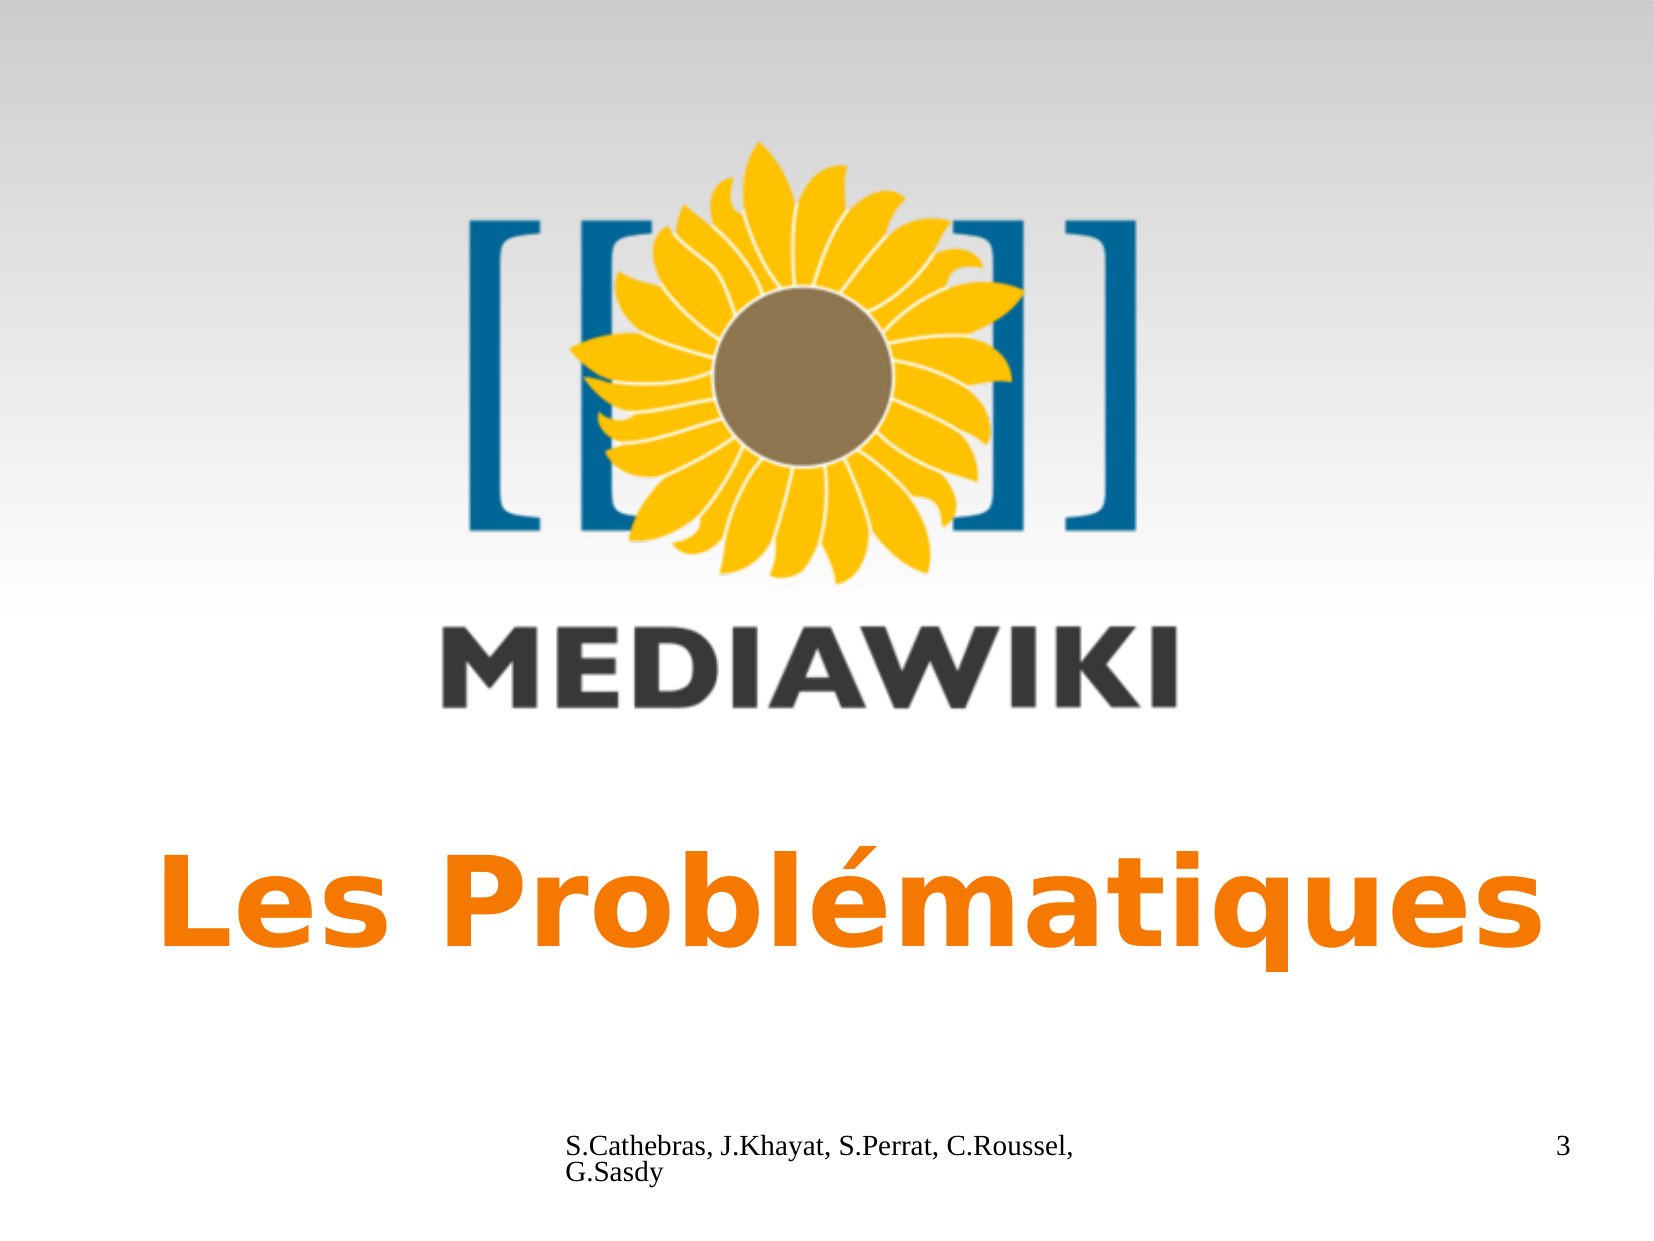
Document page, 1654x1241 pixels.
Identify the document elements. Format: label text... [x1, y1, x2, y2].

picture [389, 102, 1209, 922]
title Les Problématiques [94, 637, 1607, 1170]
